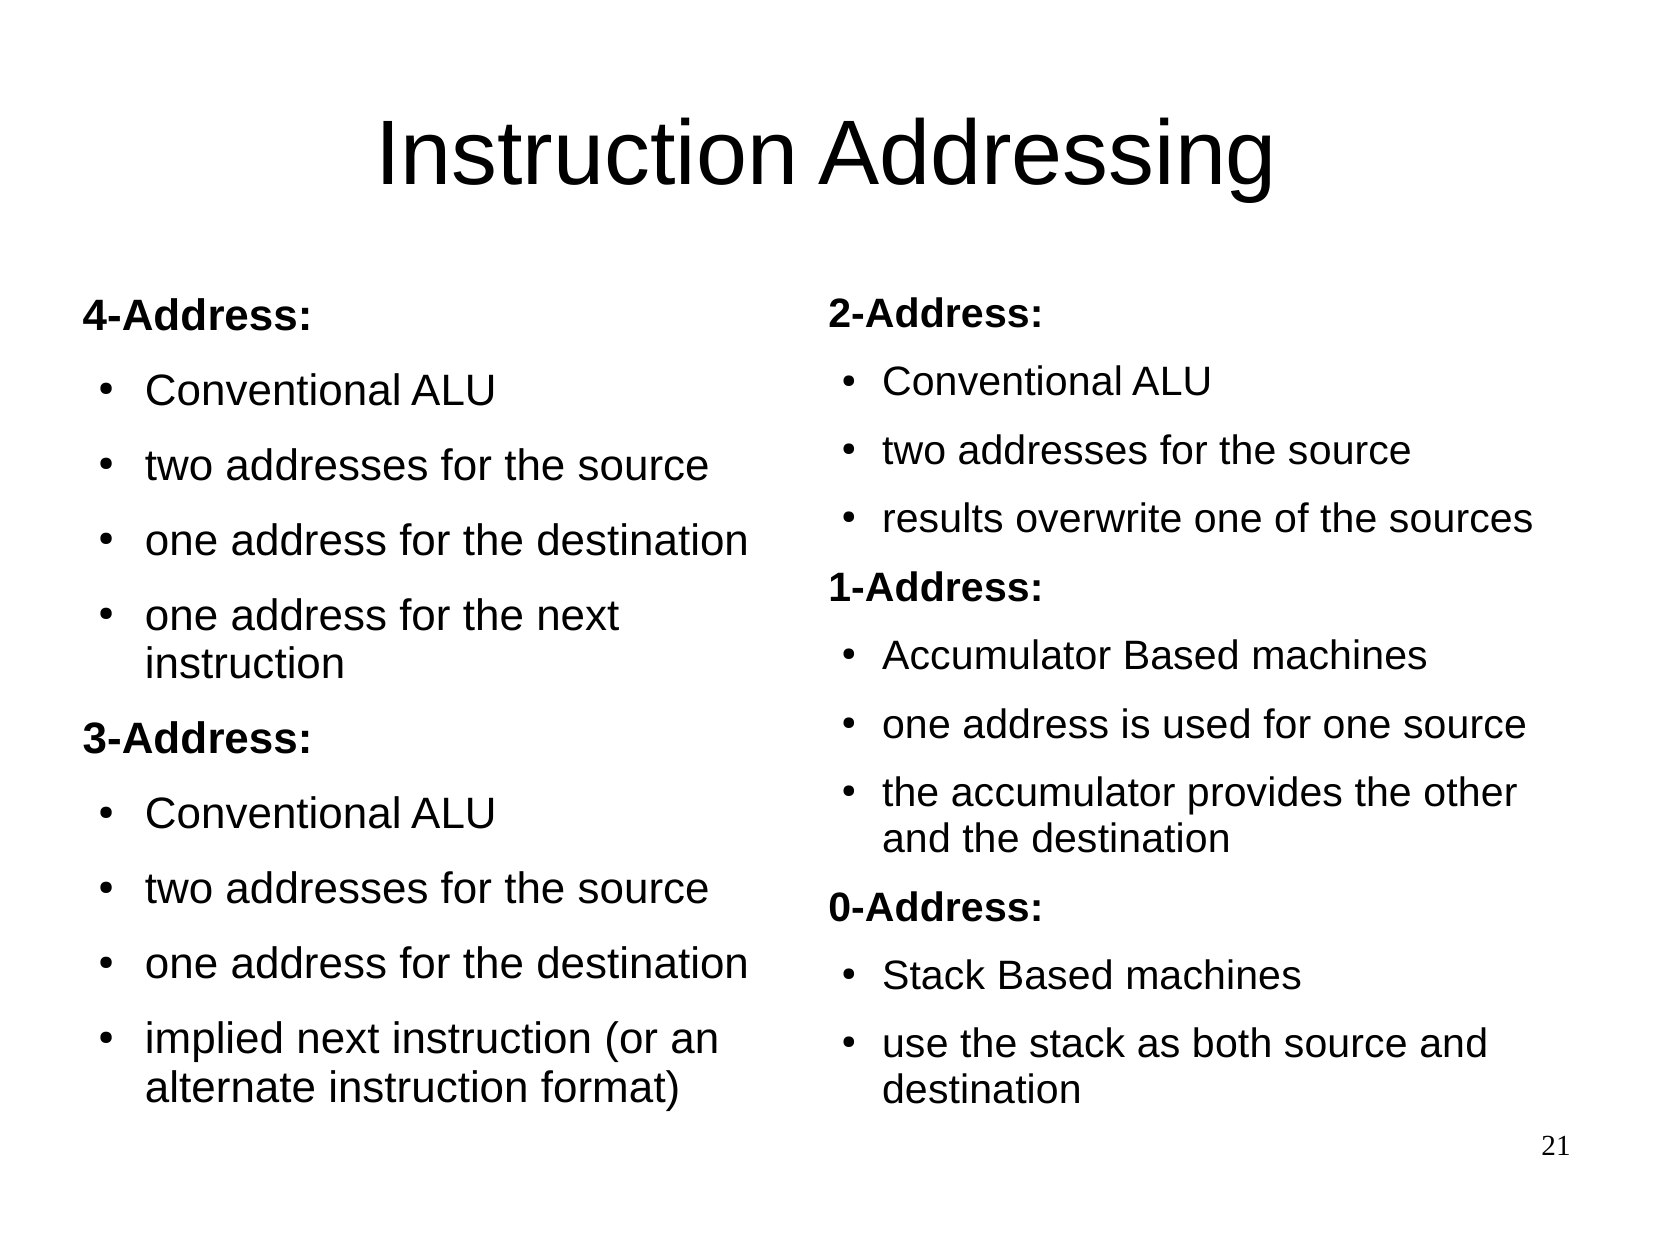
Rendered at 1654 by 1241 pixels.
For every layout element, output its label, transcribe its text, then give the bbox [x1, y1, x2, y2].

list 2-Address: Conventional ALU two addresses for the source results overwrite one of the sources 1-Address: Accumulator Based machines one address is used for one source the accumulator provides the other and the destination 0-Address: Stack Based machines use the stack as both source and destination [828, 290, 1539, 1141]
title Instruction Addressing [82, 49, 1571, 257]
list 4-Address: Conventional ALU two addresses for the source one address for the destination one address for the next instruction 3-Address: Conventional ALU two addresses for the source one address for the destination implied next instruction (or an alternate instruction format) [82, 290, 793, 1126]
